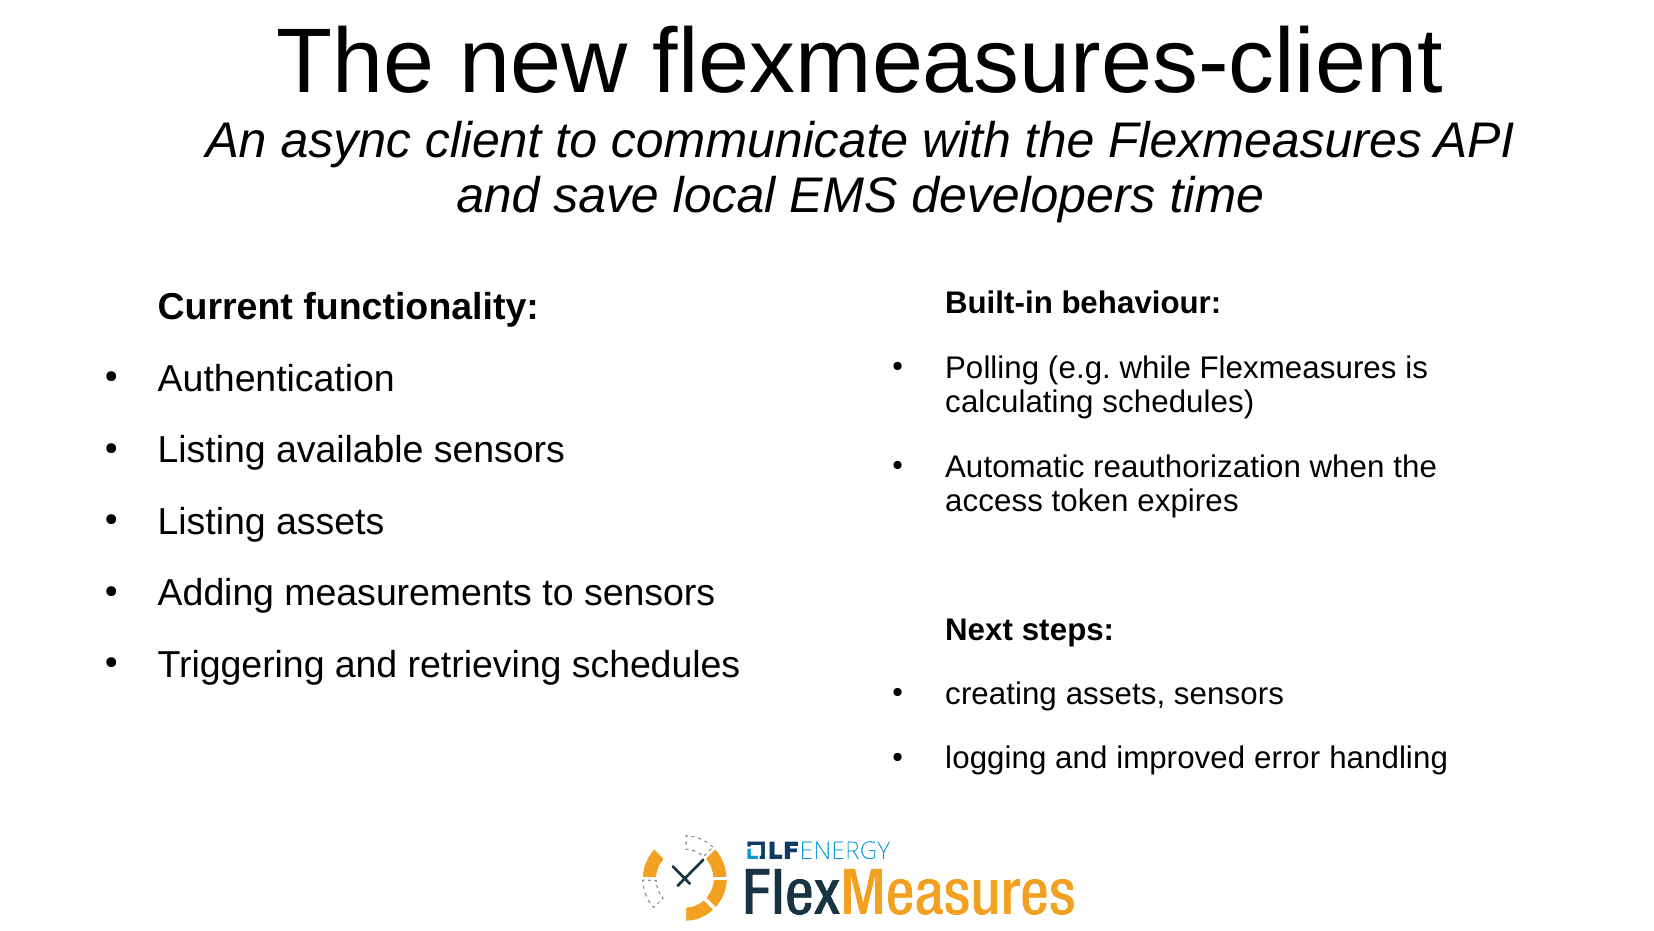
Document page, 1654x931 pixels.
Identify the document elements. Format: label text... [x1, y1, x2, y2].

picture [642, 835, 1074, 921]
list Built-in behaviour: Polling (e.g. while Flexmeasures is calculating schedules) Automatic reauthorization when the access token expires Next steps: creating assets, sensors logging and improved error handling [874, 285, 1501, 826]
list Current functionality: Authentication Listing available sensors Listing assets Adding measurements to sensors Triggering and retrieving schedules [86, 285, 751, 788]
title The new flexmeasures-client An async client to communicate with the Flexmeasures API and save local EMS developers time [0, 0, 1651, 233]
